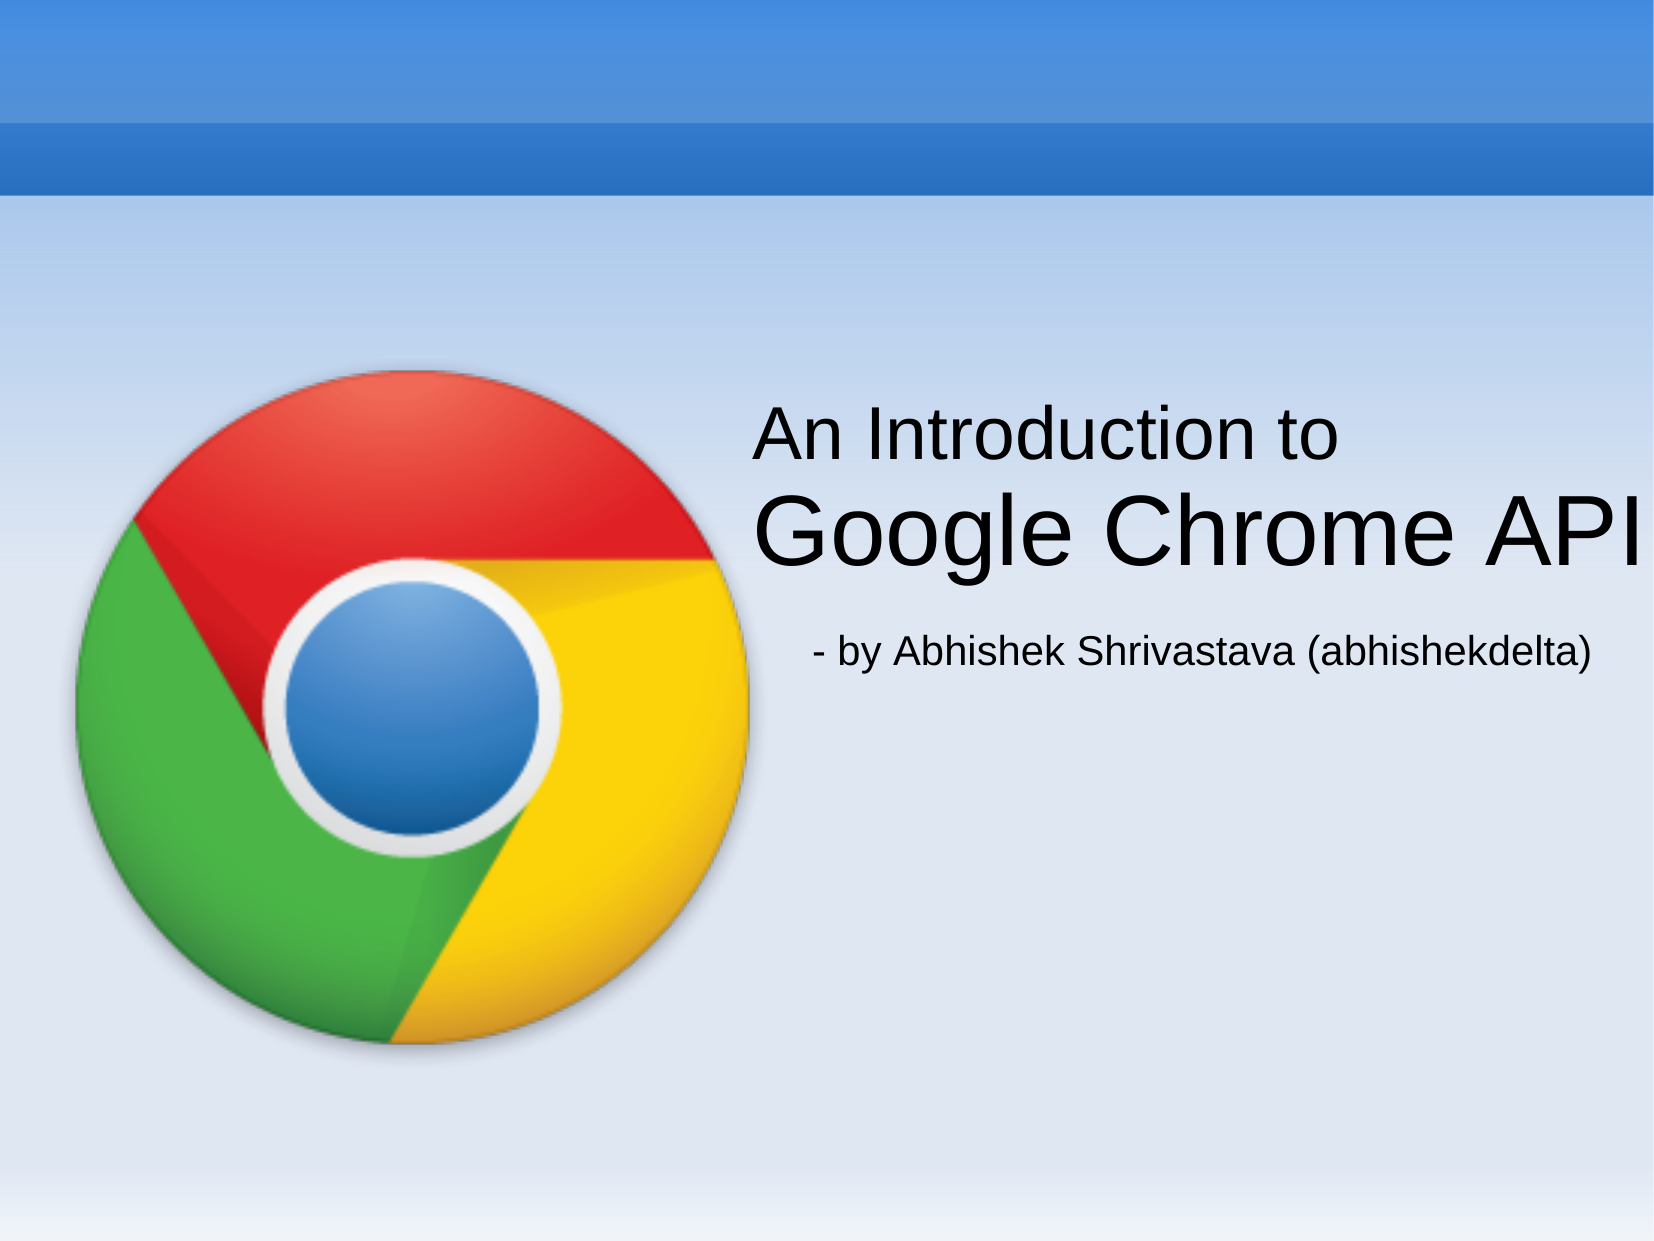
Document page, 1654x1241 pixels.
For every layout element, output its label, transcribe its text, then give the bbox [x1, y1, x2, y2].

picture [0, 0, 1654, 1241]
text_box - by Abhishek Shrivastava (abhishekdelta) [797, 620, 1654, 682]
text_box An Introduction to Google Chrome API [738, 383, 1654, 595]
